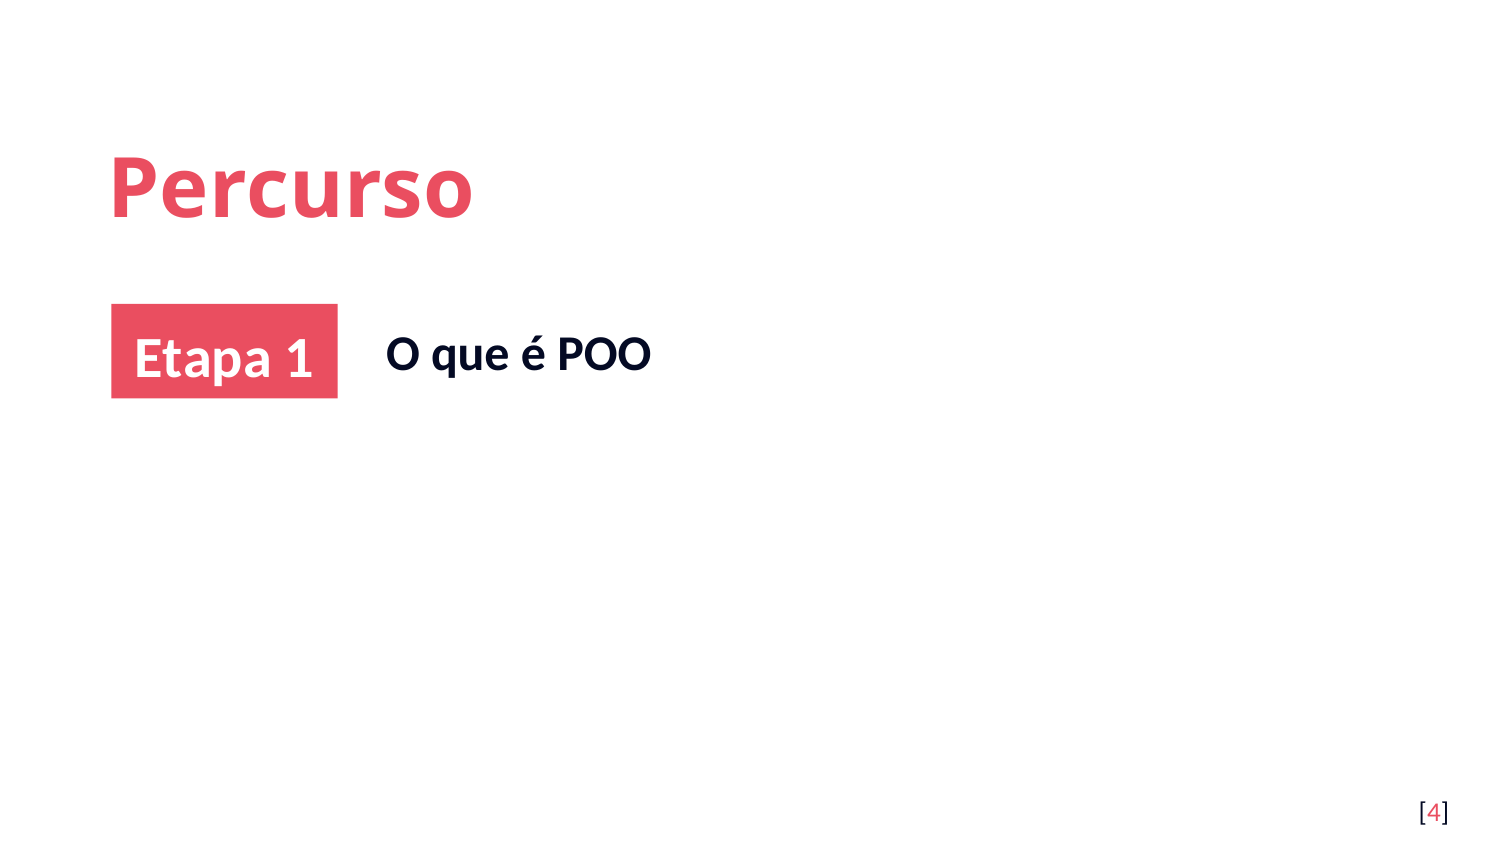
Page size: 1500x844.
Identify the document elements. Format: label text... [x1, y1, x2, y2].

text_box O que é POO [371, 313, 1384, 389]
text_box Etapa 1 [111, 303, 338, 399]
text_box Percurso [92, 104, 1309, 243]
slide_number [4] [1403, 779, 1494, 844]
